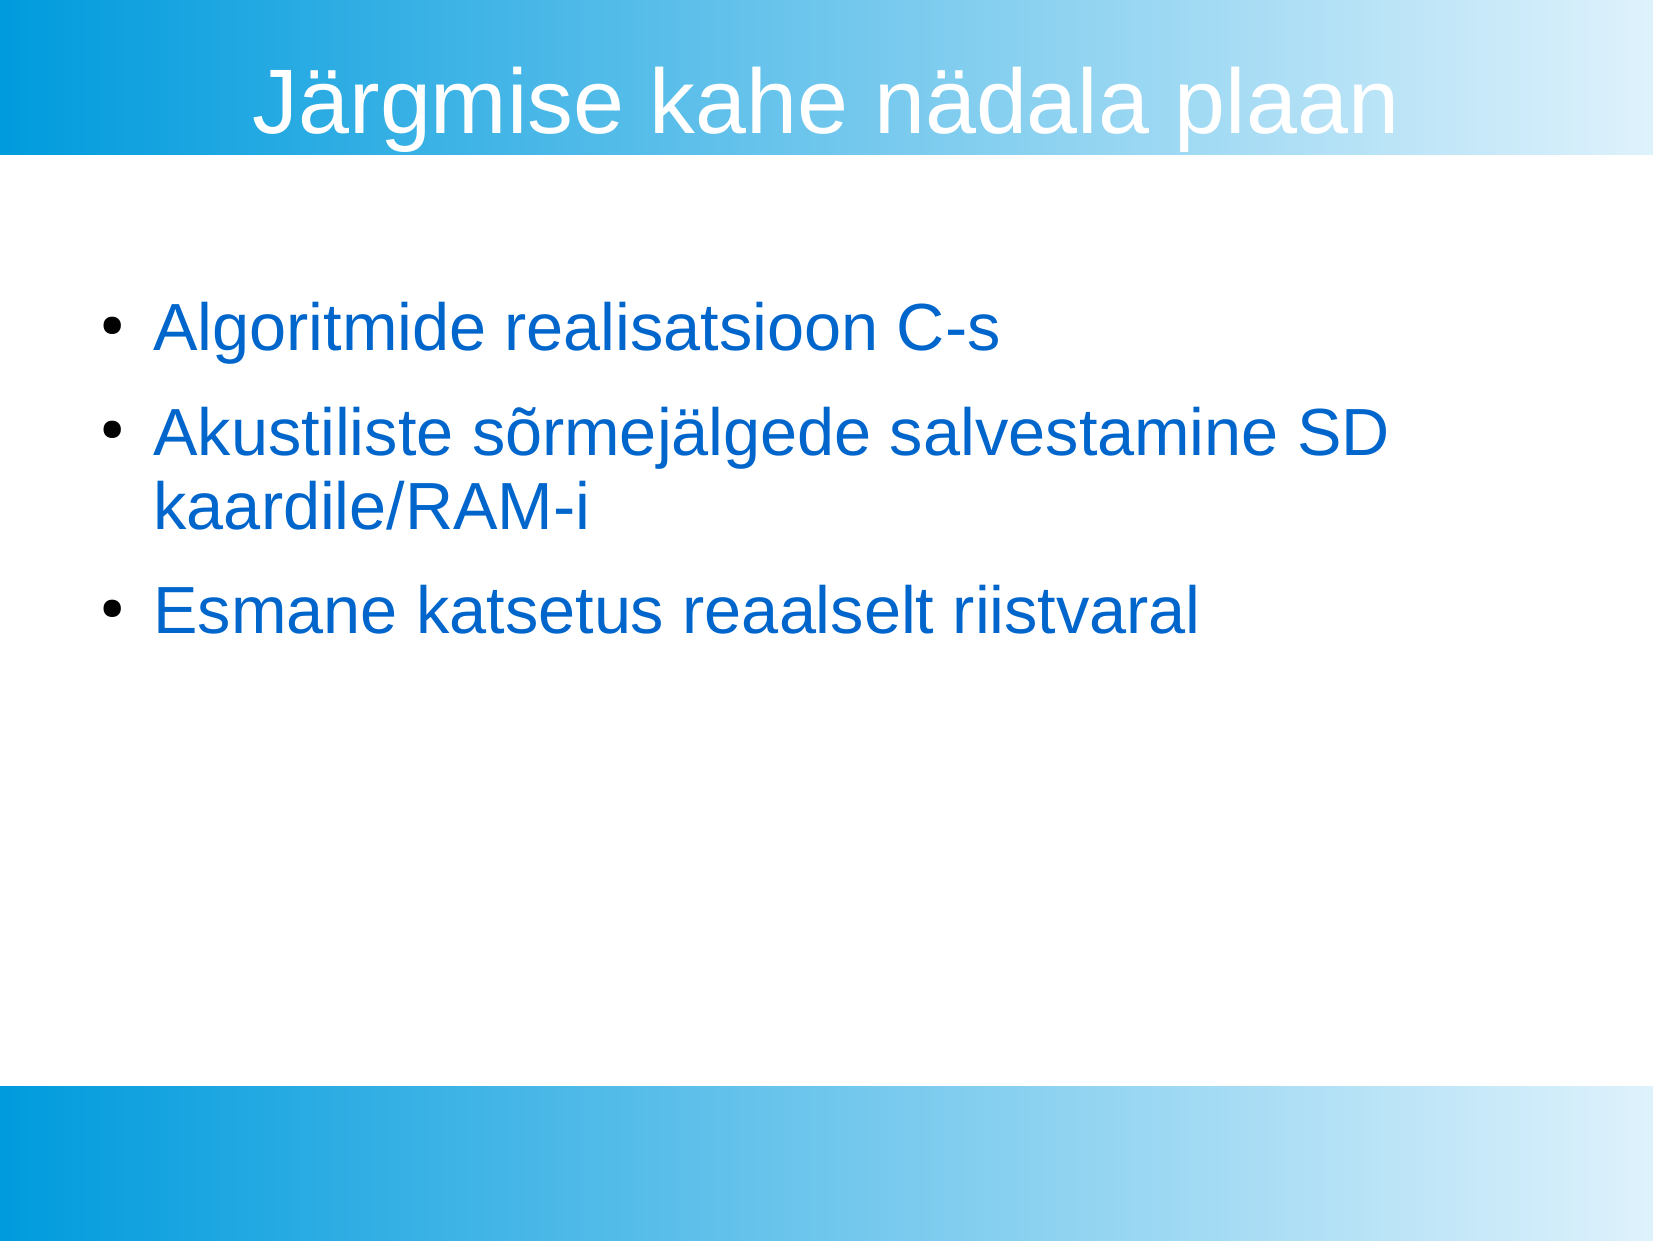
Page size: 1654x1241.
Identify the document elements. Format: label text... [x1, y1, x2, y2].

list Algoritmide realisatsioon C-s Akustiliste sõrmejälgede salvestamine SD kaardile/RAM-i Esmane katsetus reaalselt riistvaral [82, 290, 1571, 1010]
title Järgmise kahe nädala plaan [82, 49, 1571, 155]
